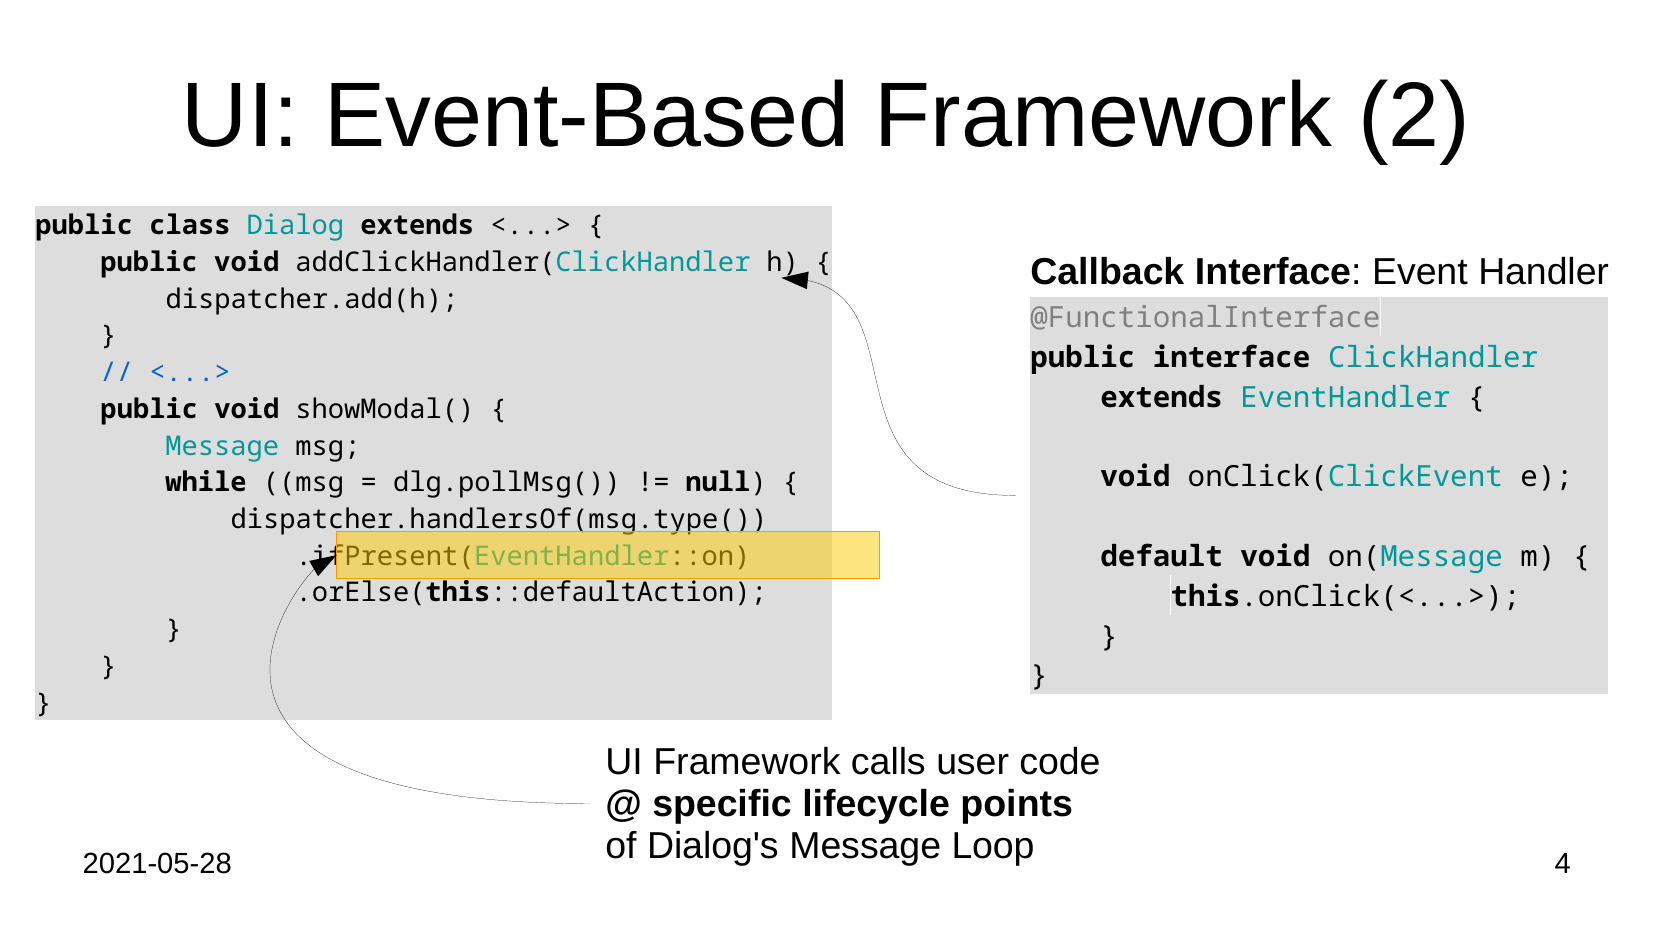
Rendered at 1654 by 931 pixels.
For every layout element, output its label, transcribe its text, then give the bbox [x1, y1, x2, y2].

text_box UI Framework calls user code @ specific lifecycle points of Dialog's Message Loop [590, 733, 1217, 875]
text_box [336, 531, 880, 579]
title UI: Event-Based Framework (2) [82, 37, 1571, 193]
text_box Callback Interface: Event Handler [1015, 243, 1642, 304]
text_box [386, 708, 934, 779]
list public class Dialog extends <...> { public void addClickHandler(ClickHandler h) { dispatcher.add(h); } // <...> public void showModal() { Message msg; while ((msg = dlg.pollMsg()) != null) { dispatcher.handlersOf(msg.type()) .ifPresent(EventHandler::on) .orElse(this::defaultAction); } } } [35, 205, 1040, 733]
text_box @FunctionalInterface public interface ClickHandler extends EventHandler { void onClick(ClickEvent e); default void on(Message m) { this.onClick(<...>); } } [1015, 304, 1630, 647]
